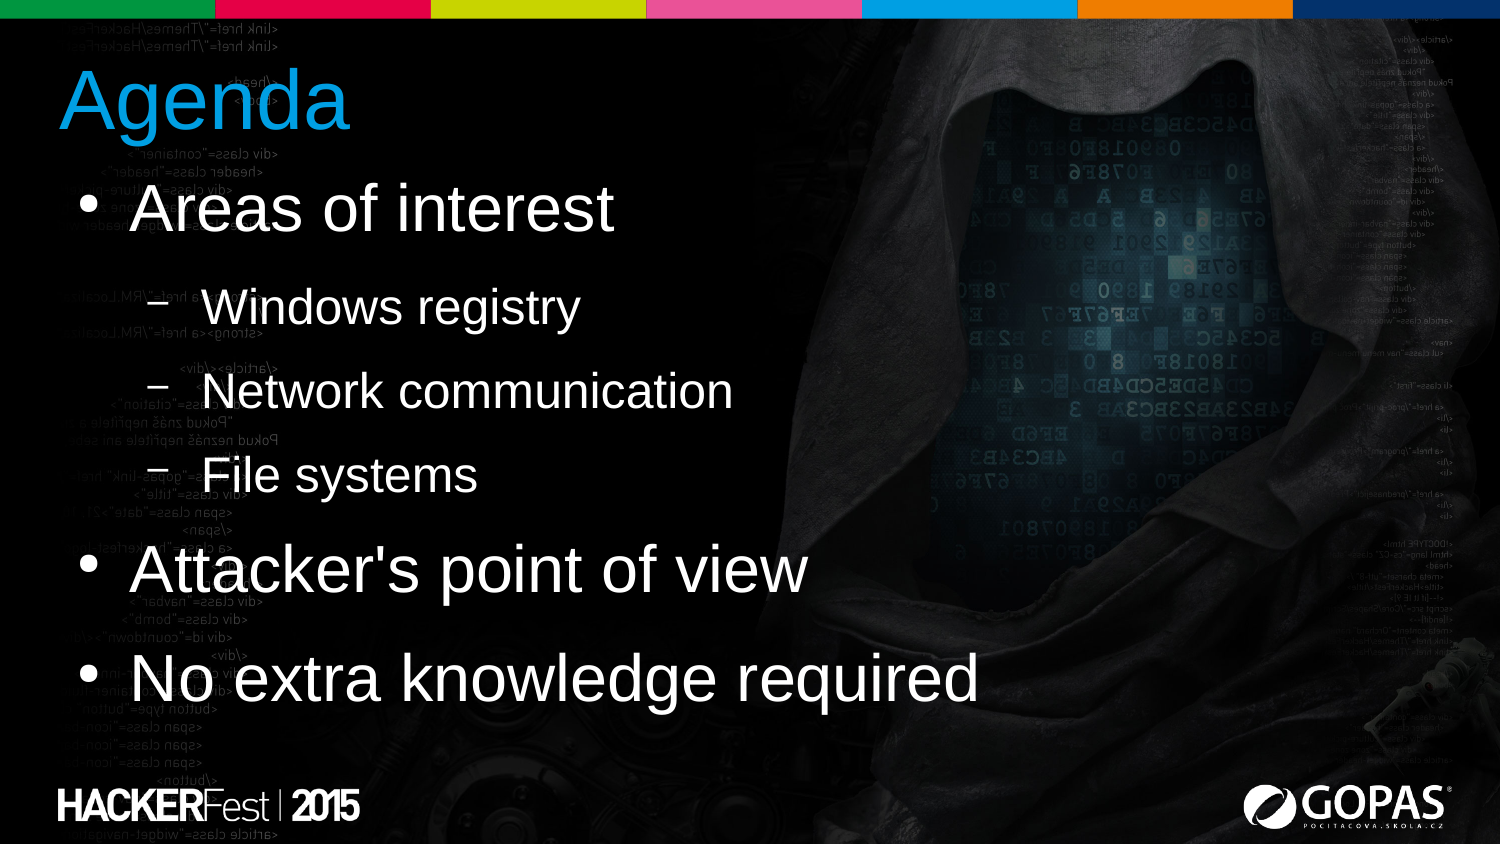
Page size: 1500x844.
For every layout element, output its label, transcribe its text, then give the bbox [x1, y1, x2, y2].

title Agenda [59, 44, 1445, 147]
picture [0, 19, 1500, 844]
list Areas of interest Windows registry Network communication File systems Attacker's point of view No extra knowledge required [59, 165, 1445, 763]
